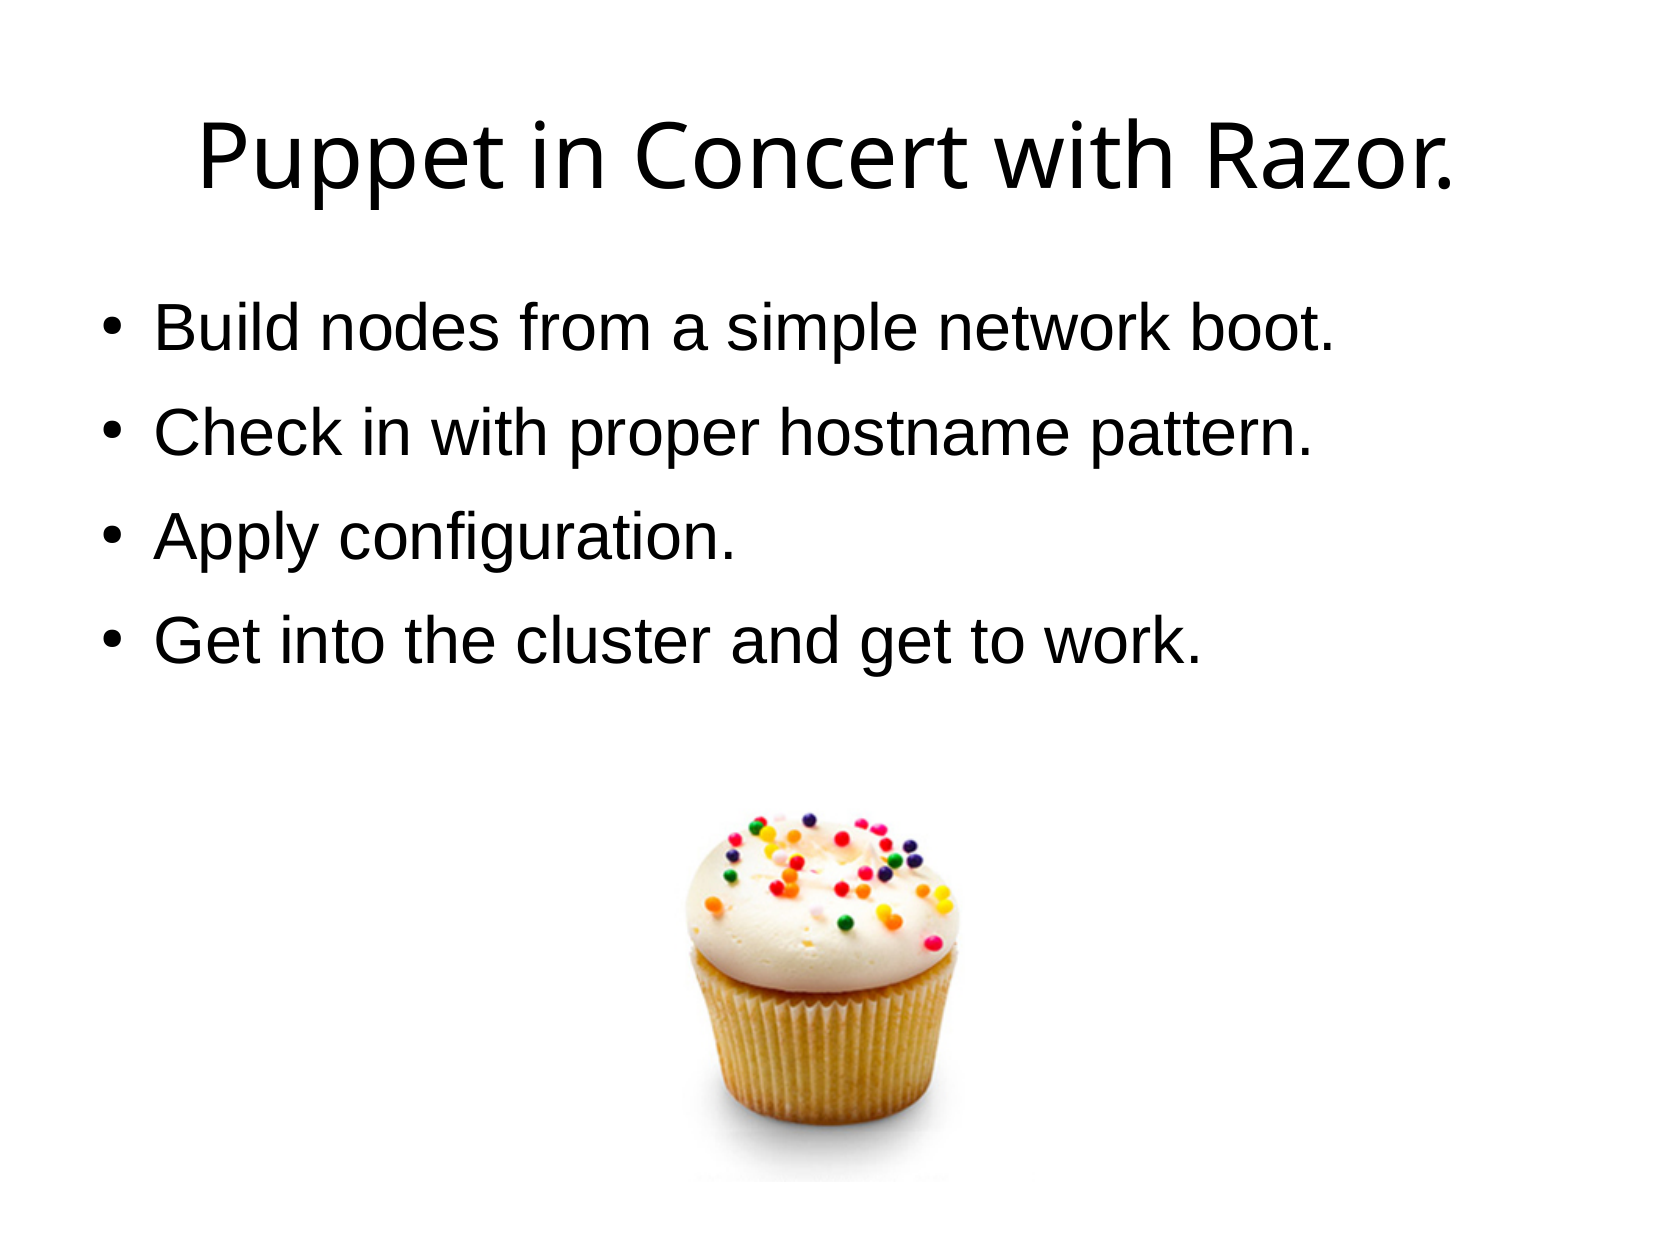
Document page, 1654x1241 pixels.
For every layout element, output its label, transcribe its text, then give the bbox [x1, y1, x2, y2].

list Build nodes from a simple network boot. Check in with proper hostname pattern. Apply configuration. Get into the cluster and get to work. [82, 290, 1571, 1010]
title Puppet in Concert with Razor. [82, 49, 1571, 257]
picture [600, 734, 1047, 1182]
